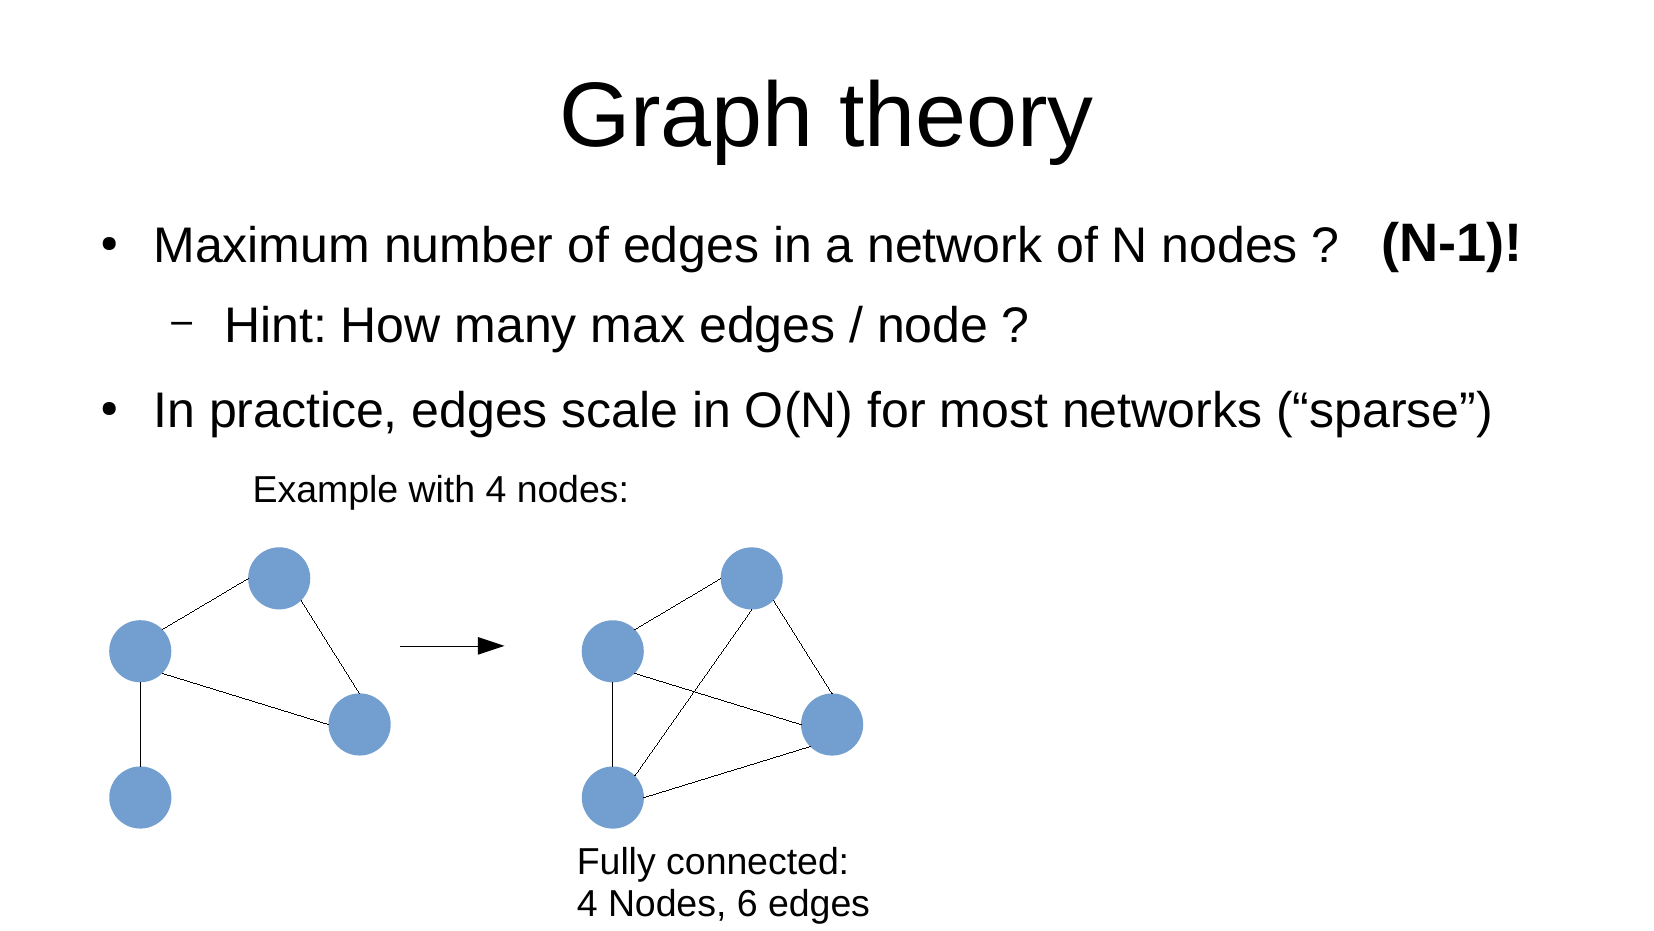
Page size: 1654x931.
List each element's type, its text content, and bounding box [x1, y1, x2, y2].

title Graph theory [82, 37, 1571, 193]
list Maximum number of edges in a network of N nodes ? Hint: How many max edges / node ? In practice, edges scale in O(N) for most networks (“sparse”) [82, 217, 1571, 758]
text_box [581, 620, 644, 683]
text_box [720, 547, 783, 610]
text_box Example with 4 nodes: [237, 460, 707, 518]
text_box Fully connected: 4 Nodes, 6 edges [562, 833, 913, 931]
text_box [581, 766, 644, 829]
text_box [328, 693, 391, 756]
text_box [248, 547, 311, 610]
text_box [109, 766, 172, 829]
text_box (N-1)! [1366, 205, 1558, 281]
text_box [801, 693, 864, 756]
text_box [109, 620, 172, 683]
